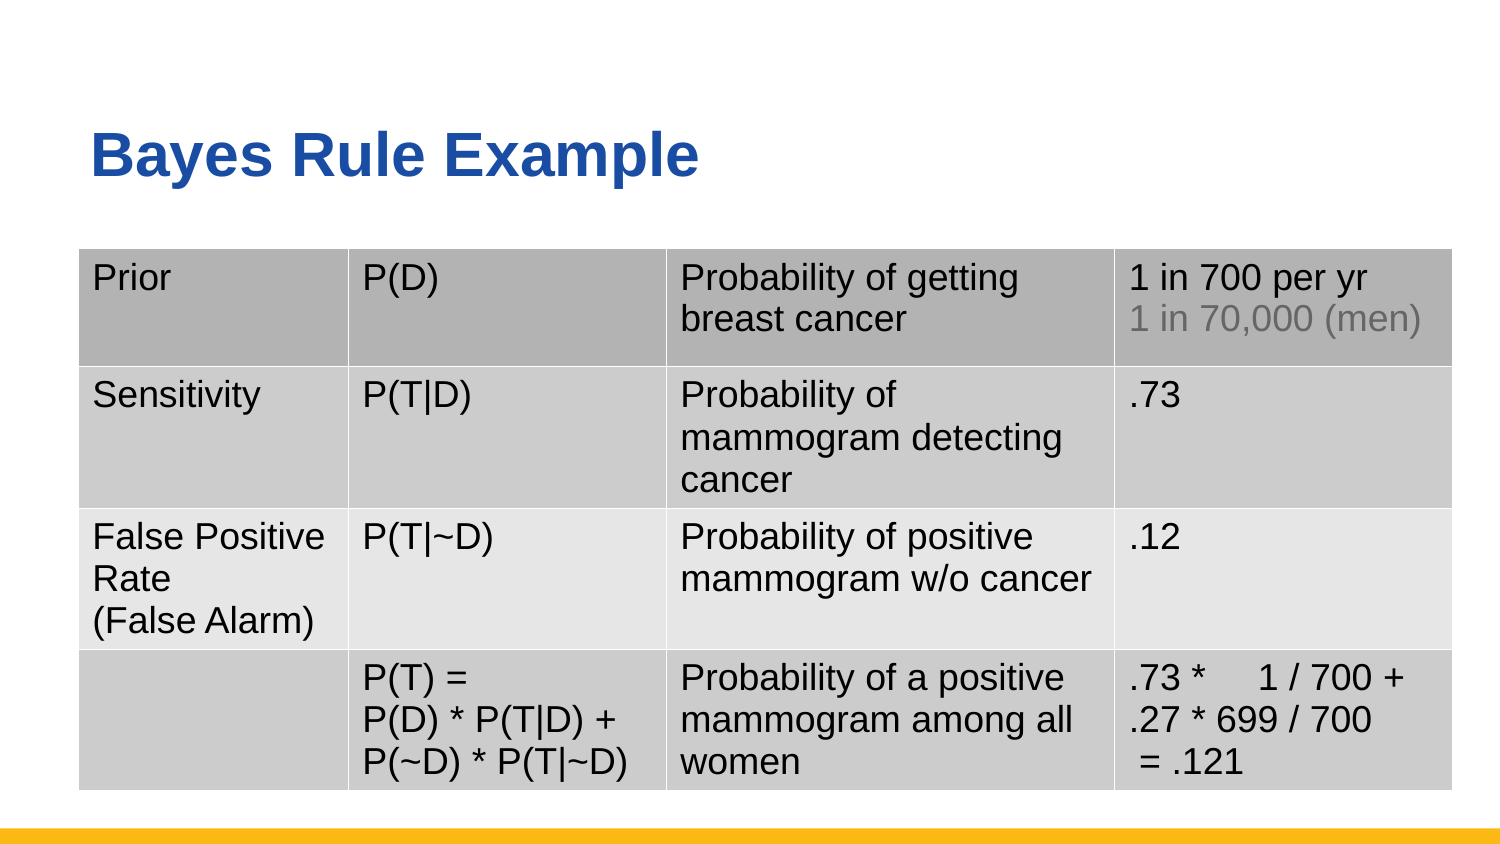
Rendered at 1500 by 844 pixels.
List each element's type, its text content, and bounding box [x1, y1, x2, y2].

table_cell .12 [1115, 509, 1452, 649]
table_header P(D) [349, 249, 666, 366]
table_cell P(T|~D) [349, 509, 666, 649]
table_cell P(T|D) [349, 367, 666, 508]
table_cell [79, 650, 348, 790]
table_cell Probability of a positive mammogram among all women [667, 650, 1114, 790]
table_cell Probability of mammogram detecting cancer [667, 367, 1114, 508]
table_header 1 in 700 per yr 1 in 70,000 (men) [1115, 249, 1452, 366]
table_cell P(T) = P(D) * P(T|D) + P(~D) * P(T|~D) [349, 650, 666, 790]
table_cell Probability of positive mammogram w/o cancer [667, 509, 1114, 649]
table_cell .73 [1115, 367, 1452, 508]
table_cell False Positive Rate (False Alarm) [79, 509, 348, 649]
table_header Probability of getting breast cancer [667, 249, 1114, 366]
title Bayes Rule Example [75, 0, 1425, 197]
table_cell .73 * 1 / 700 + .27 * 699 / 700 = .121 [1115, 650, 1452, 790]
table_header Prior [79, 249, 348, 366]
table_cell Sensitivity [79, 367, 348, 508]
